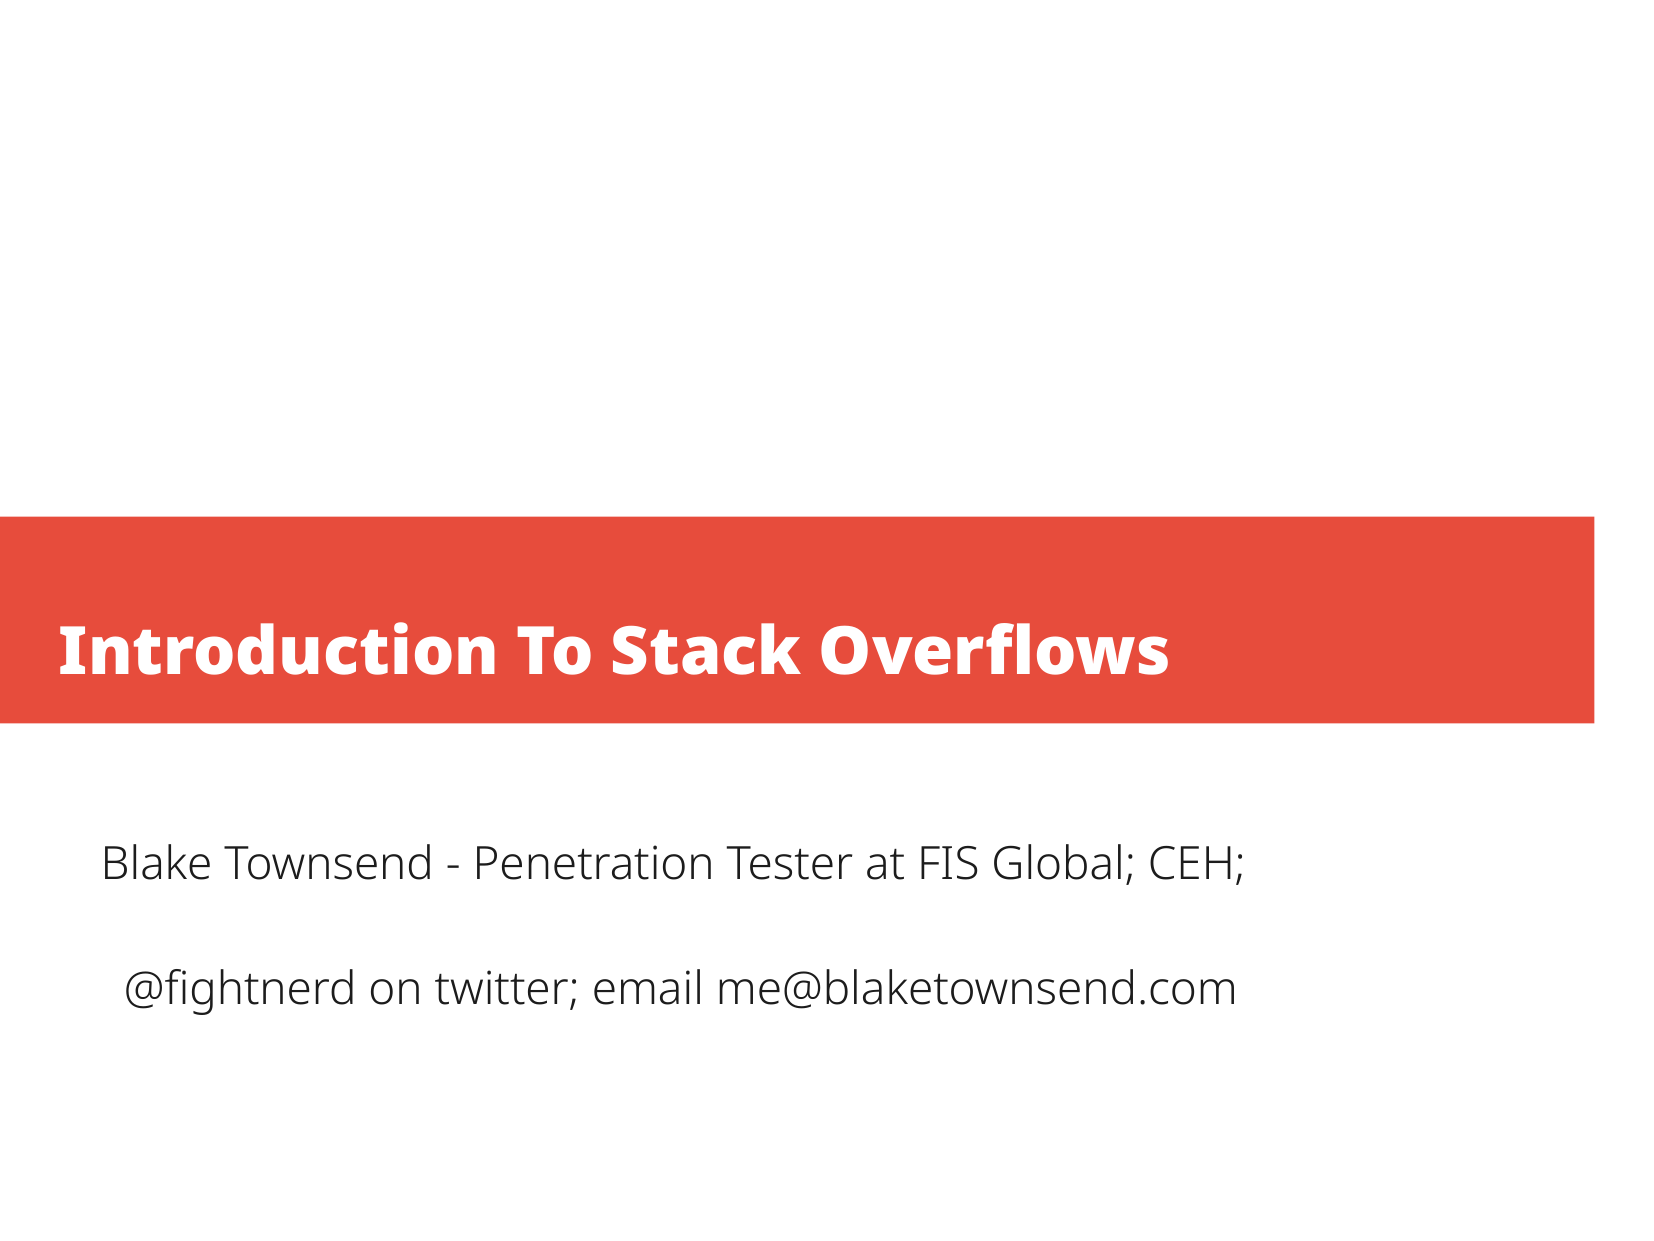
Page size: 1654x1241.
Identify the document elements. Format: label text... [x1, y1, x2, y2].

title Introduction To Stack Overflows [59, 546, 1595, 694]
subtitle Blake Townsend - Penetration Tester at FIS Global; CEH; @fightnerd on twitter; email me@blaketownsend.com [88, 767, 1595, 1182]
